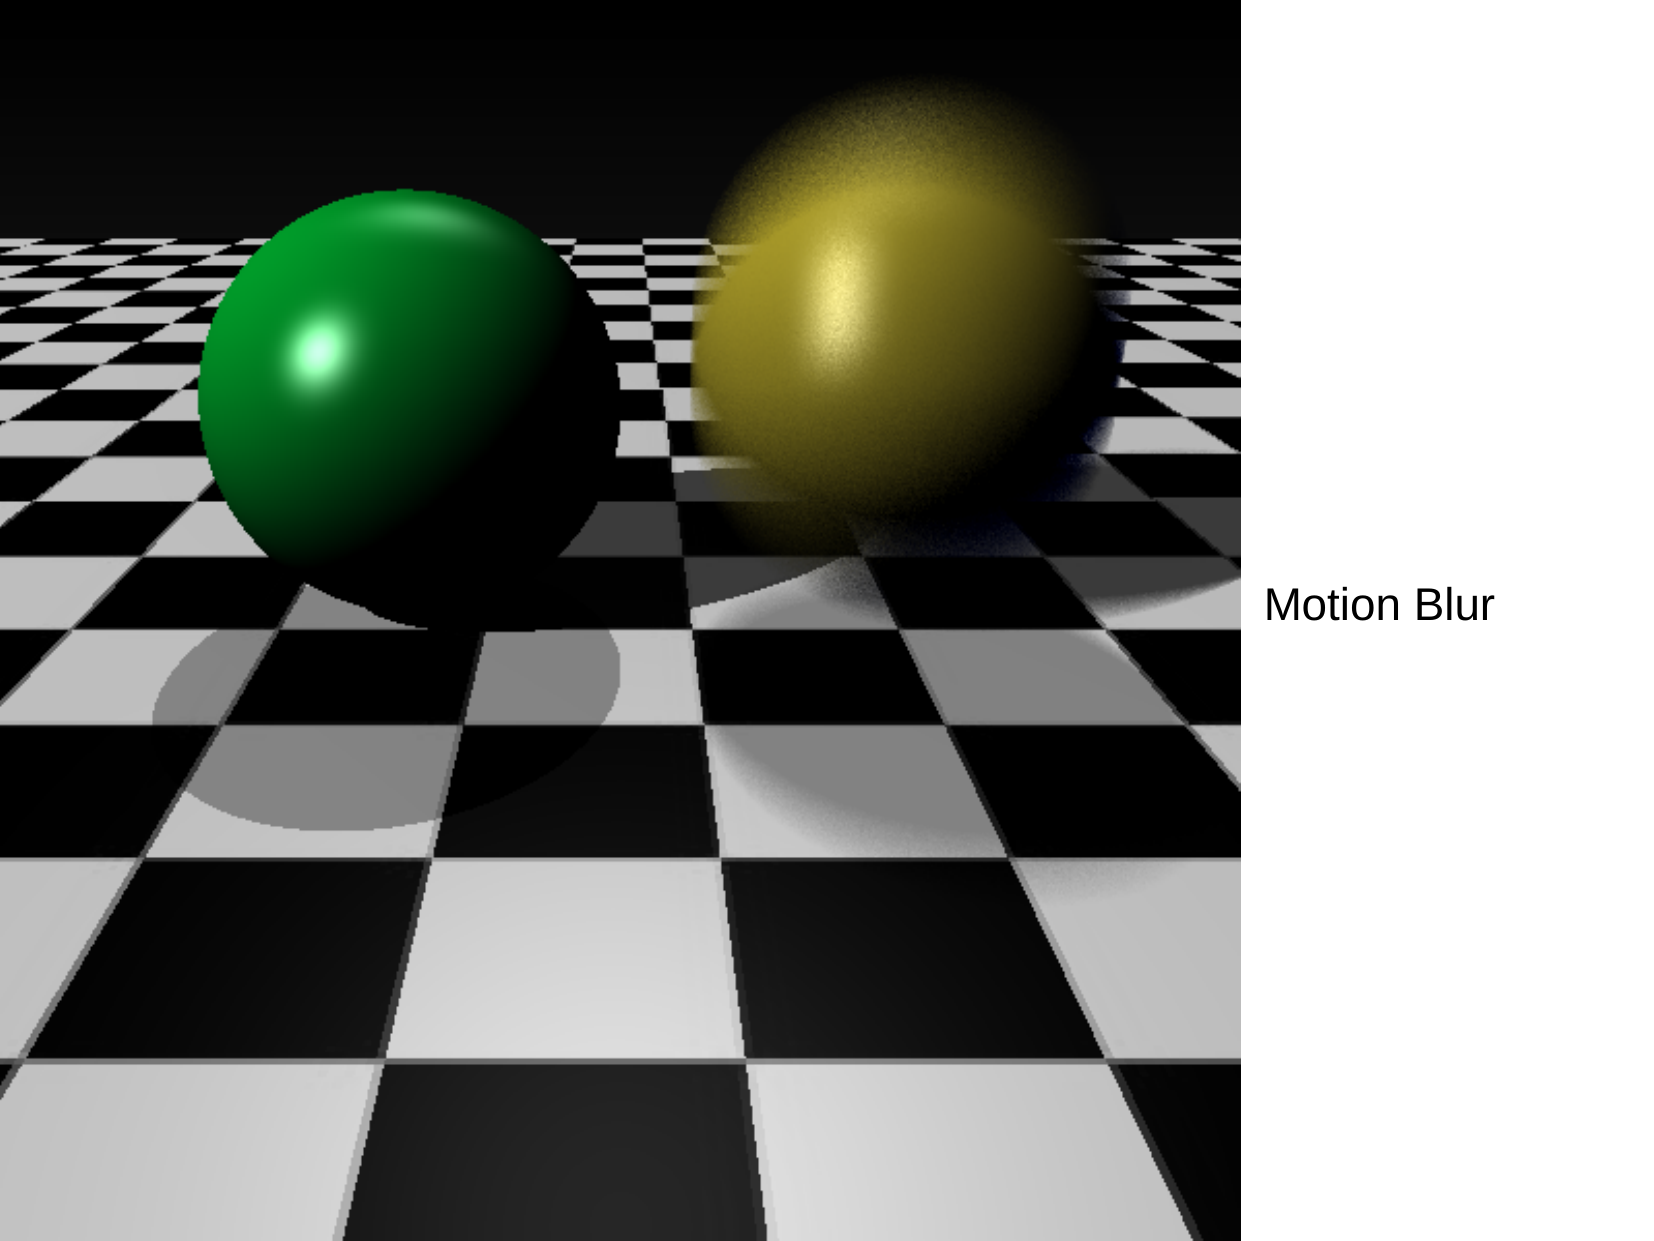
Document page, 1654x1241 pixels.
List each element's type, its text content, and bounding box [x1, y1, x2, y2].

subtitle Motion Blur [1263, 23, 1642, 1229]
picture [0, 0, 1241, 1241]
